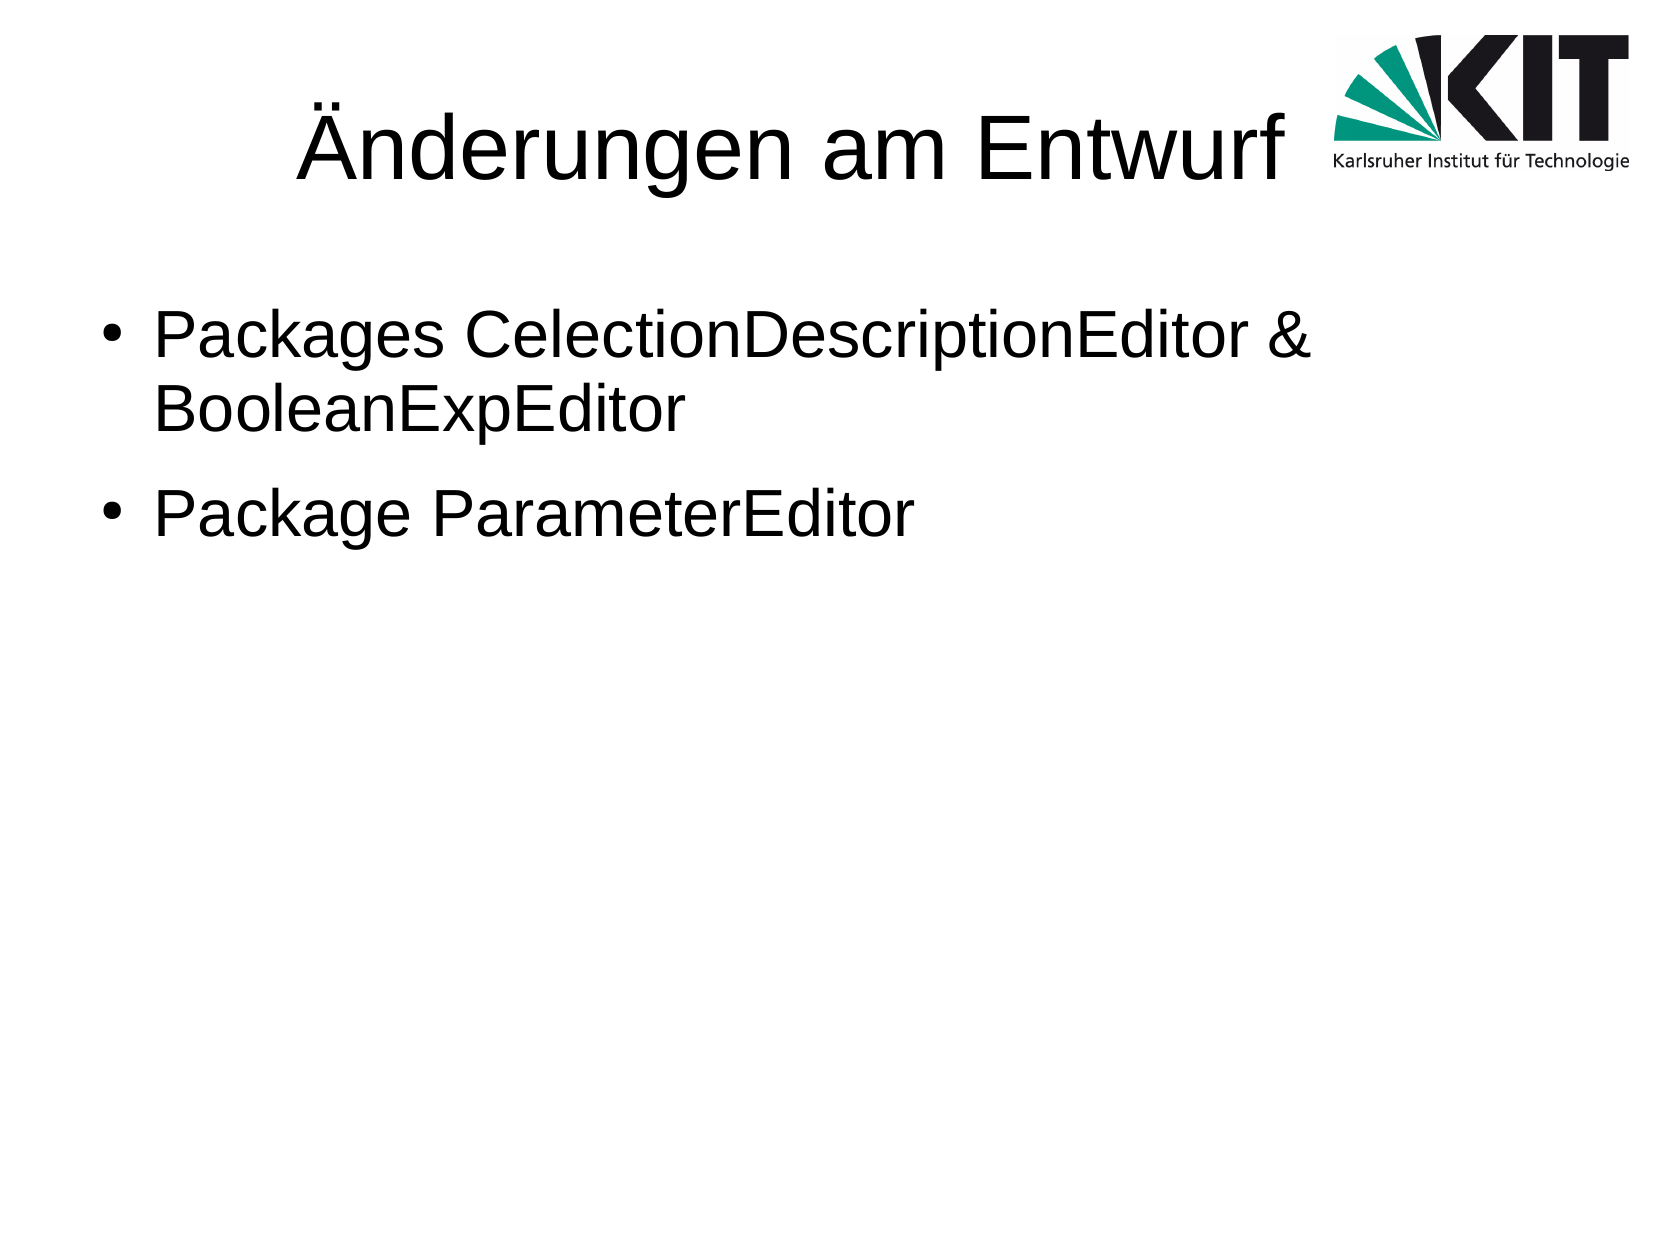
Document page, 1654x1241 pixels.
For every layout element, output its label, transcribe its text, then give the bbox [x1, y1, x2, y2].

picture [1334, 35, 1629, 171]
list Packages CelectionDescriptionEditor & BooleanExpEditor Package ParameterEditor [82, 296, 1571, 1016]
text_box [767, 318, 798, 389]
title Änderungen am Entwurf [82, 47, 1501, 249]
